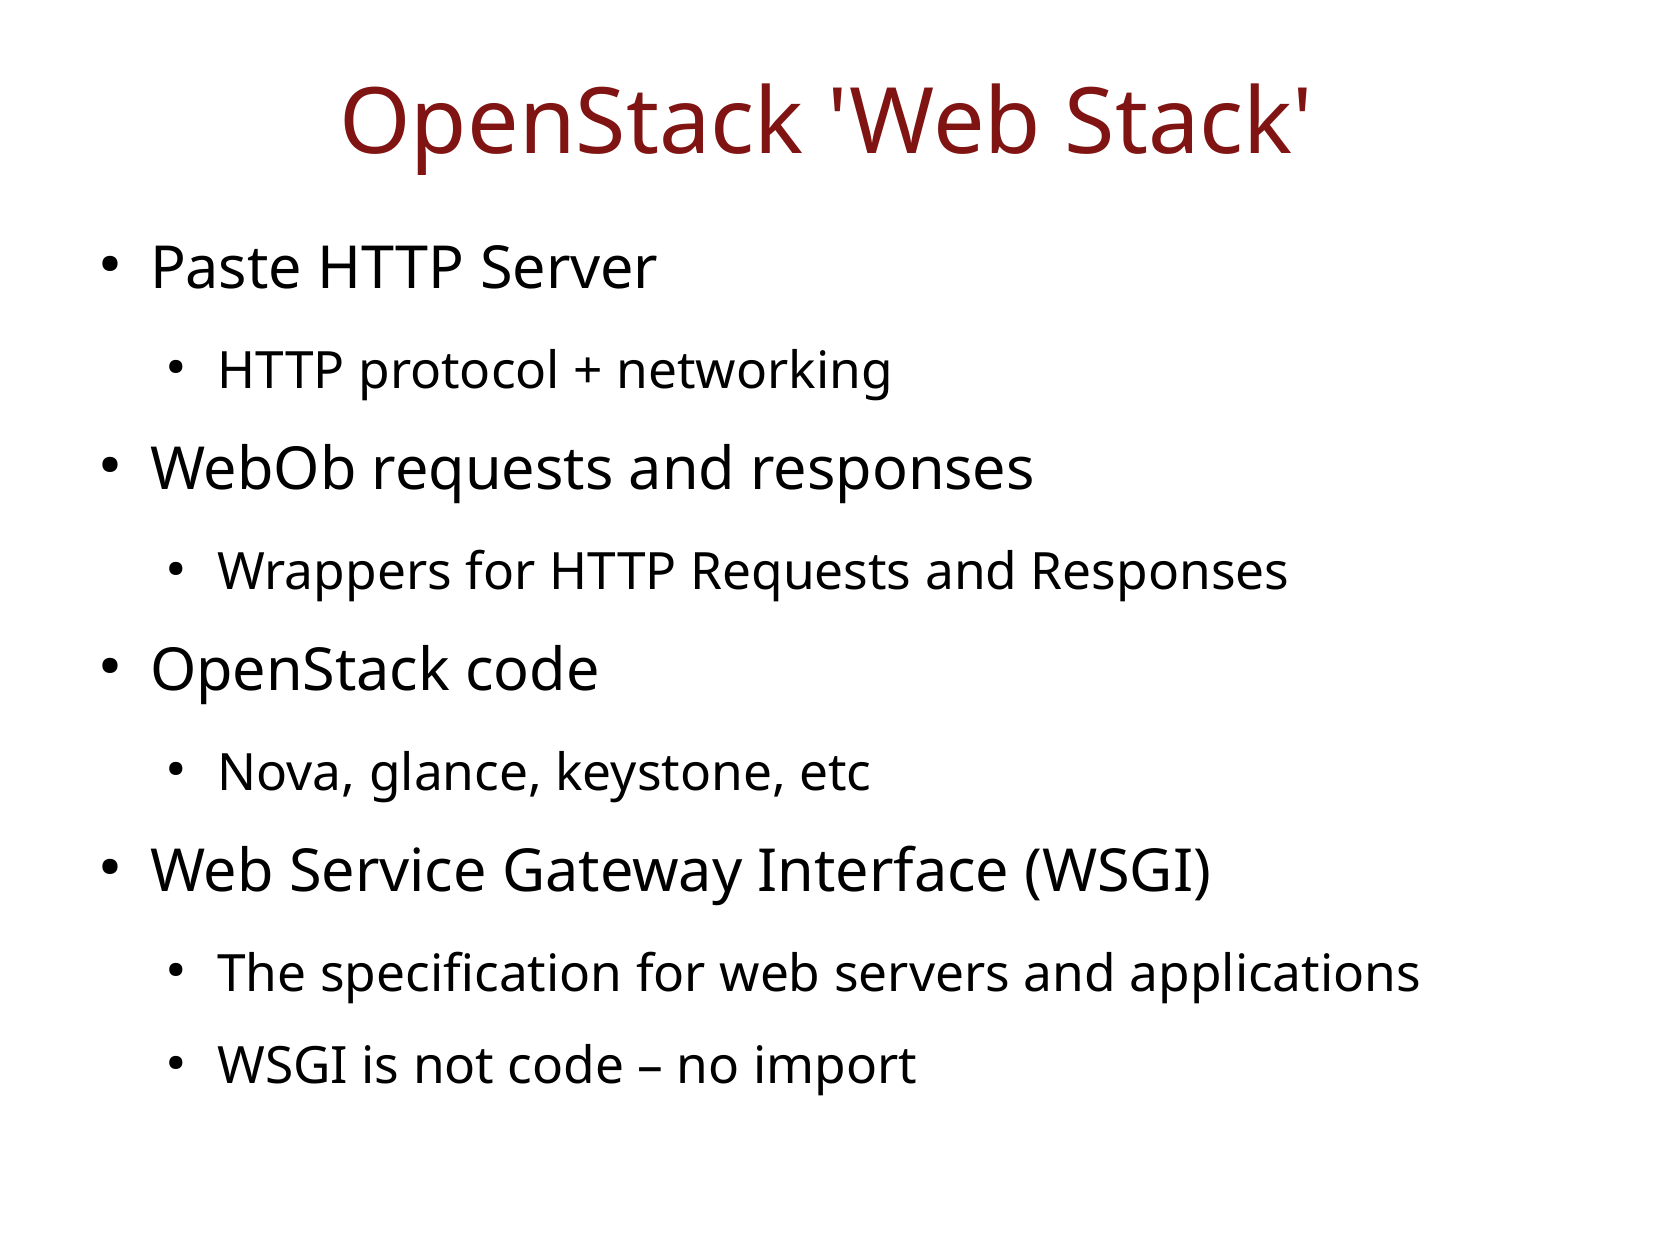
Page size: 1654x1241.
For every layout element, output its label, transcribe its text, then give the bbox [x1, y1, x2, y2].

title OpenStack 'Web Stack' [82, 56, 1571, 181]
list Paste HTTP Server HTTP protocol + networking WebOb requests and responses Wrappers for HTTP Requests and Responses OpenStack code Nova, glance, keystone, etc Web Service Gateway Interface (WSGI) The specification for web servers and applications WSGI is not code – no import [82, 225, 1571, 1109]
